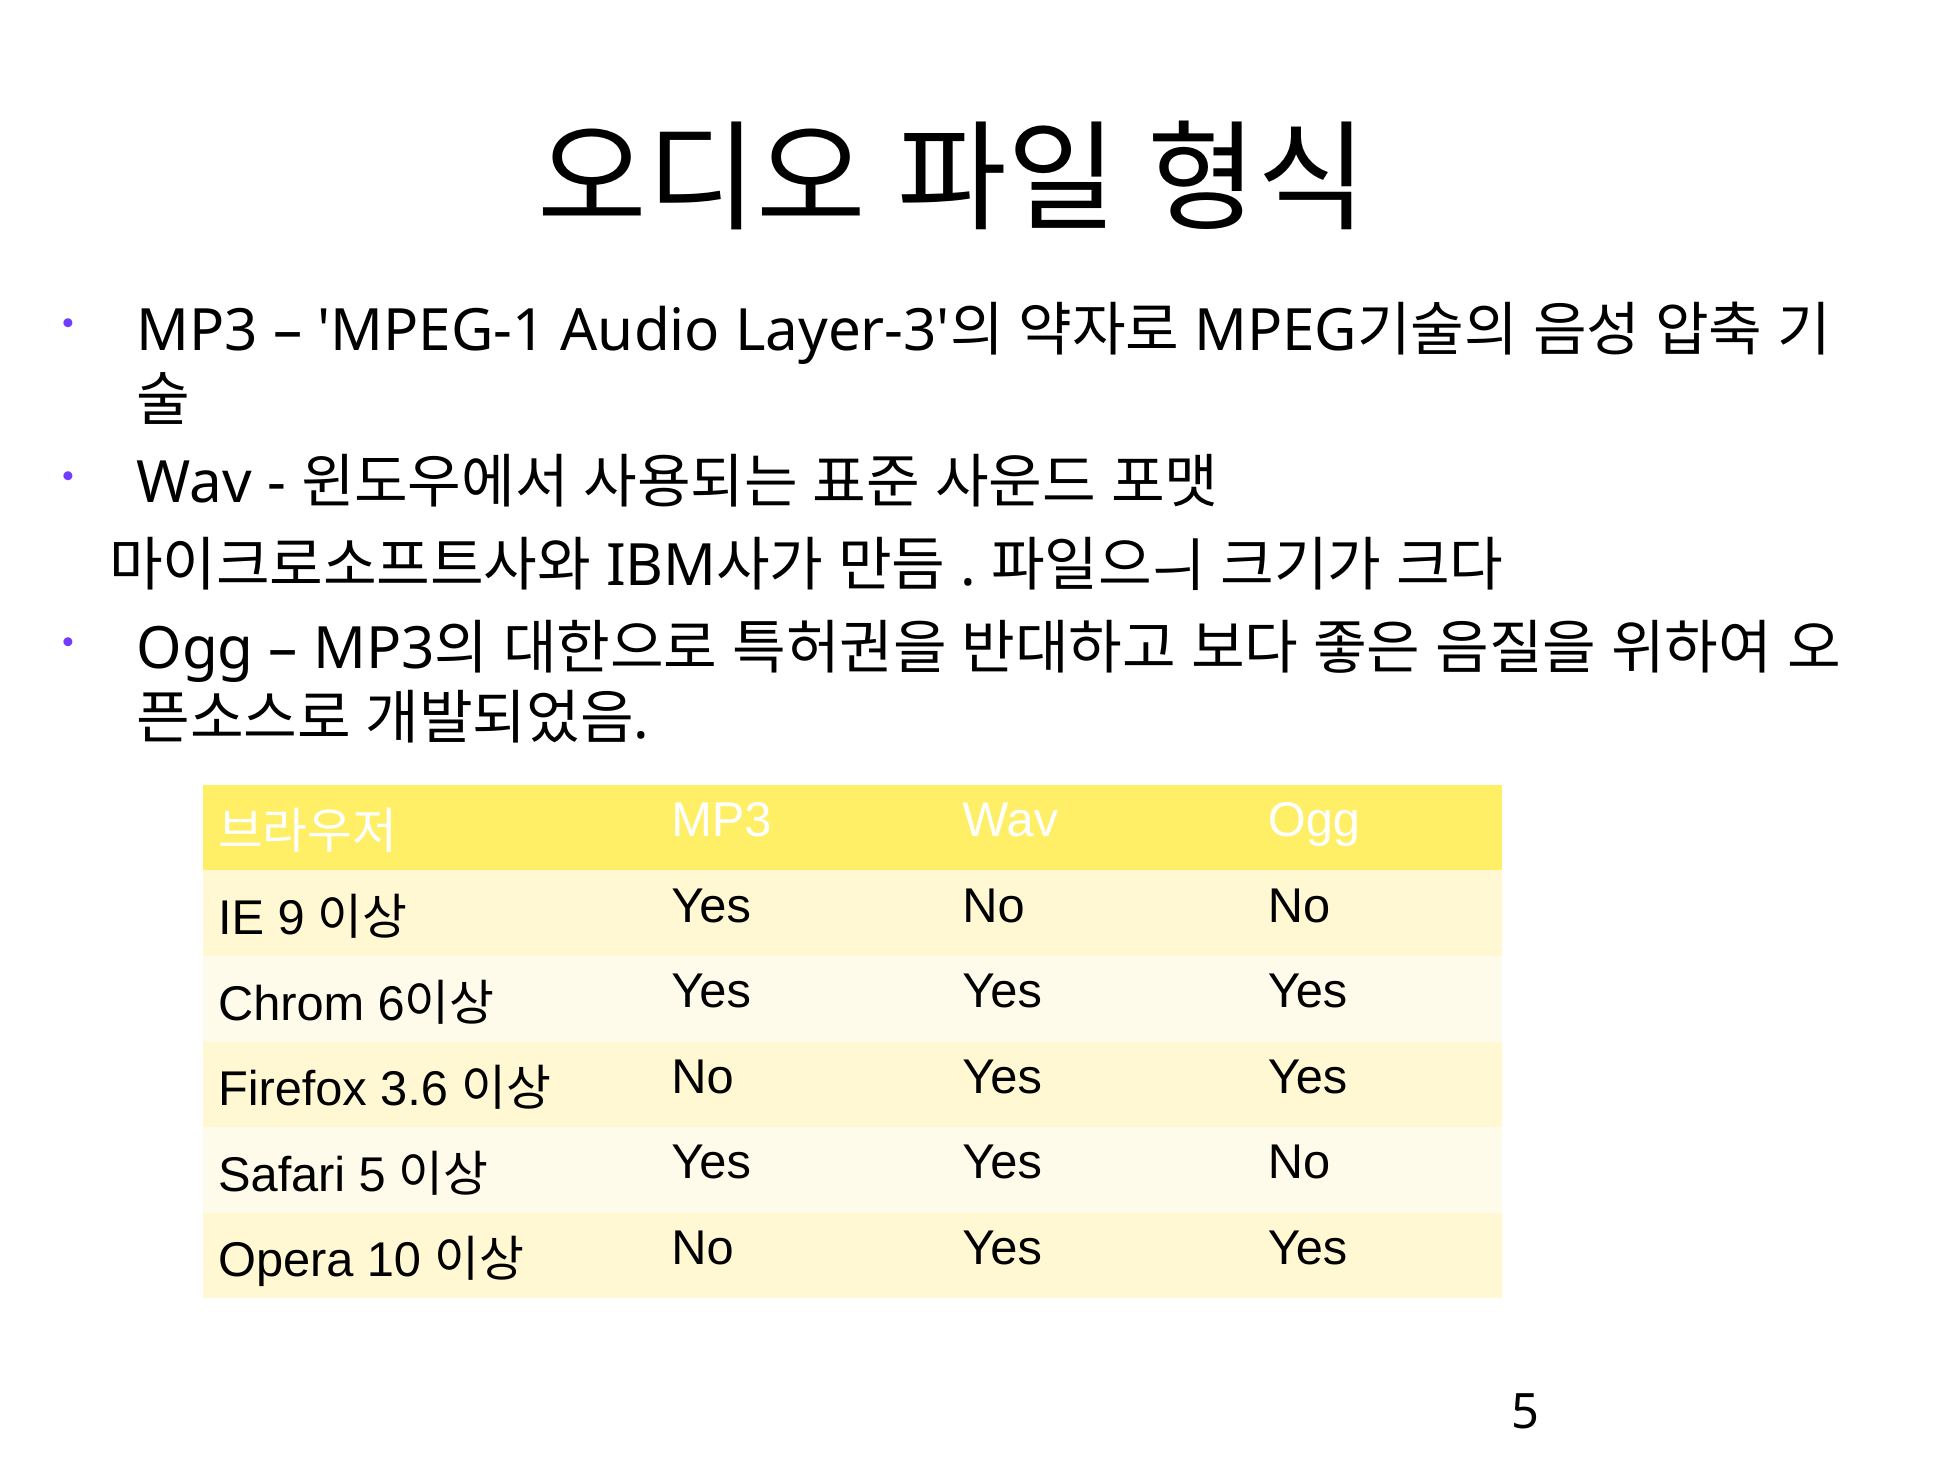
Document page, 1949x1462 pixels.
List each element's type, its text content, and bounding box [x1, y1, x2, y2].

table_header Wav [948, 785, 1253, 870]
table_cell Chrom 6이상 [203, 956, 656, 1042]
table_cell Yes [656, 1127, 948, 1213]
table_cell IE 9 이상 [203, 870, 656, 956]
table_cell No [948, 870, 1253, 956]
table_cell Yes [948, 1042, 1253, 1127]
table_cell Yes [1253, 1042, 1502, 1127]
table_header Ogg [1253, 785, 1502, 870]
table_cell Yes [948, 1213, 1253, 1298]
list MP3 – 'MPEG-1 Audio Layer-3'의 약자로 MPEG기술의 음성 압축 기술 Wav - 윈도우에서 사용되는 표준 사운드 포맷 마이크로소프트사와 IBM사가 만듬 . 파일으ㅢ 크기가 크다 Ogg – MP3의 대한으로 특허권을 반대하고 보다 좋은 음질을 위하여 오픈소스로 개발되었음. [48, 284, 1897, 1343]
table_cell Yes [1253, 956, 1502, 1042]
table_cell Safari 5 이상 [203, 1127, 656, 1213]
title 오디오 파일 형식 [156, 92, 1749, 255]
table_cell Firefox 3.6 이상 [203, 1042, 656, 1127]
table_cell Yes [948, 1127, 1253, 1213]
table_cell No [1253, 1127, 1502, 1213]
table_cell Yes [948, 956, 1253, 1042]
slide_number <숫자> [1496, 1372, 1899, 1462]
table_header MP3 [656, 785, 948, 870]
table_header 브라우저 [203, 785, 656, 870]
table_cell Yes [656, 870, 948, 956]
table_cell Yes [656, 956, 948, 1042]
table_cell No [656, 1042, 948, 1127]
table_cell No [656, 1213, 948, 1298]
table_cell No [1253, 870, 1502, 956]
table_cell Yes [1253, 1213, 1502, 1298]
table_cell Opera 10 이상 [203, 1213, 656, 1298]
